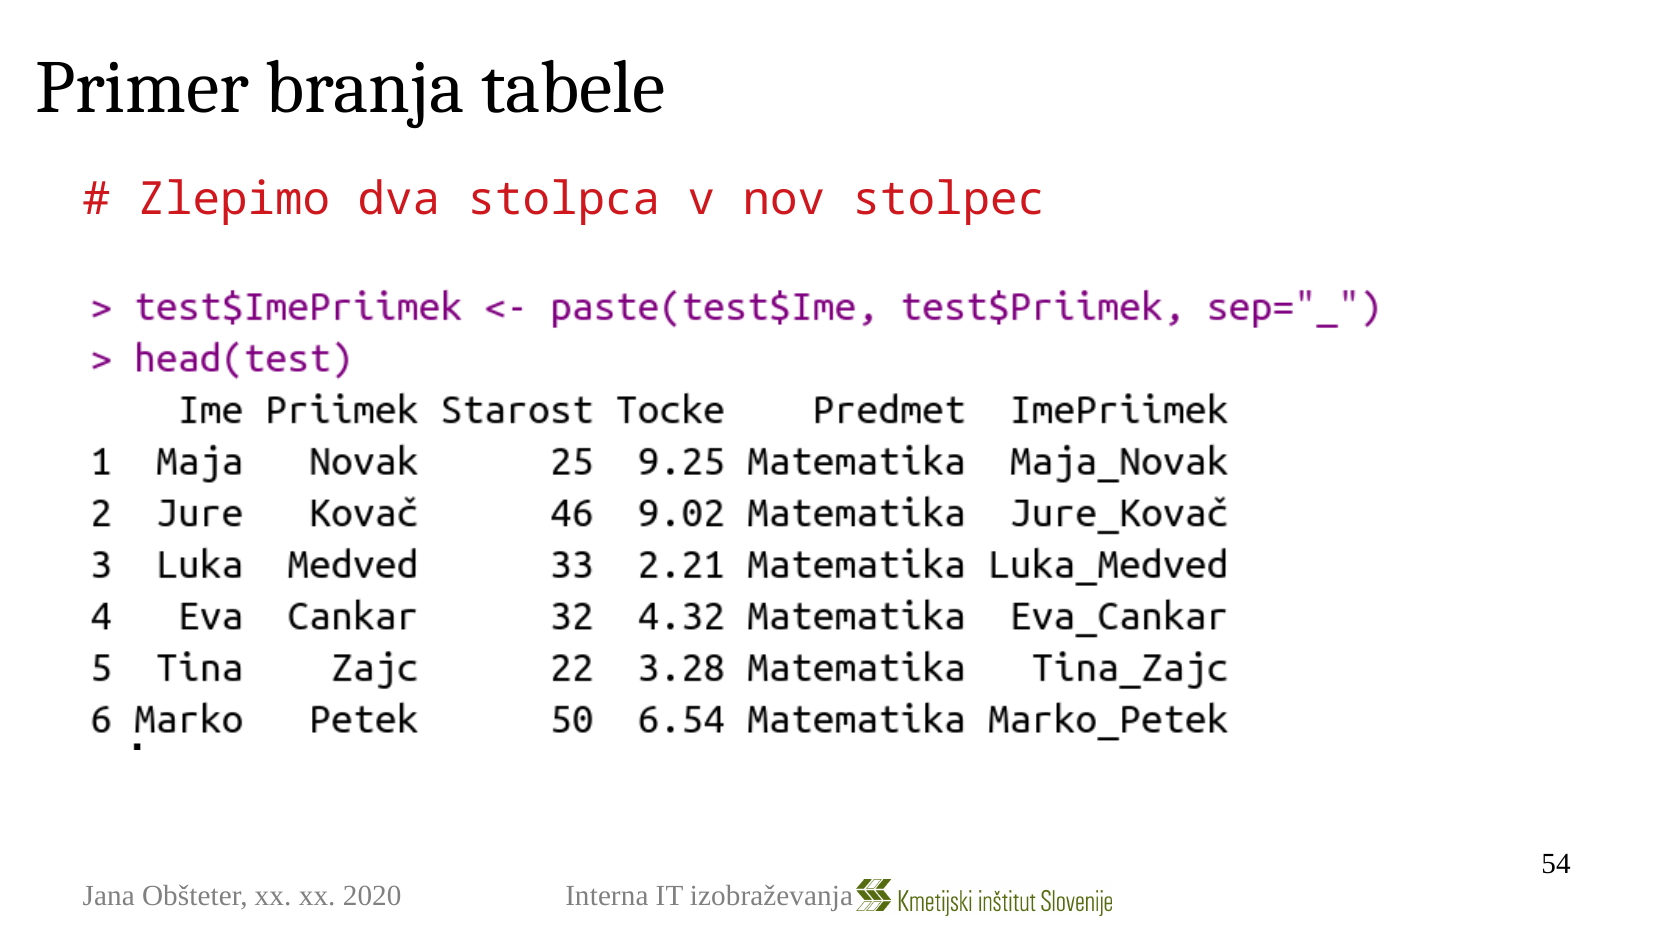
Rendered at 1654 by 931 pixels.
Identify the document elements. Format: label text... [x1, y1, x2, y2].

picture [78, 278, 1404, 751]
picture [856, 879, 1112, 916]
list # Zlepimo dva stolpca v nov stolpec [82, 165, 1642, 827]
title Primer branja tabele [35, 21, 1524, 154]
